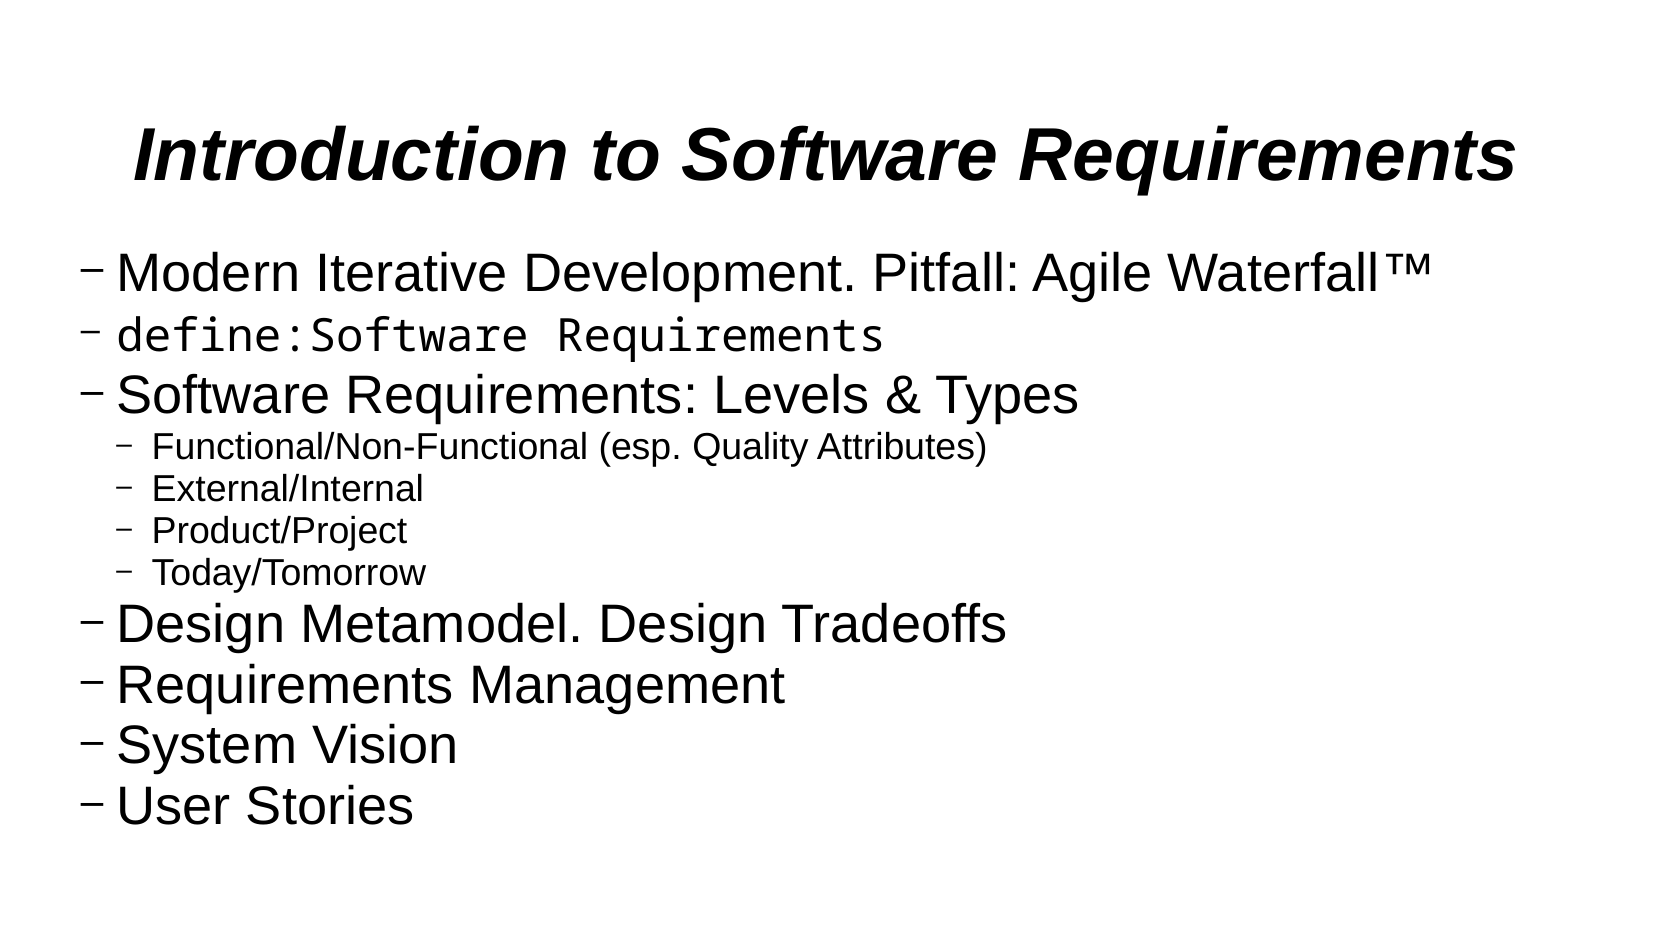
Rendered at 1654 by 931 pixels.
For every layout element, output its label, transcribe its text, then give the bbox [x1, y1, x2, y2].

subtitle Modern Iterative Development. Pitfall: Agile Waterfall™ define:Software Requirements Software Requirements: Levels & Types Functional/Non-Functional (esp. Quality Attributes) External/Internal Product/Project Today/Tomorrow Design Metamodel. Design Tradeoffs Requirements Management System Vision User Stories [80, 241, 1569, 827]
title Introduction to Software Requirements [82, 76, 1571, 232]
